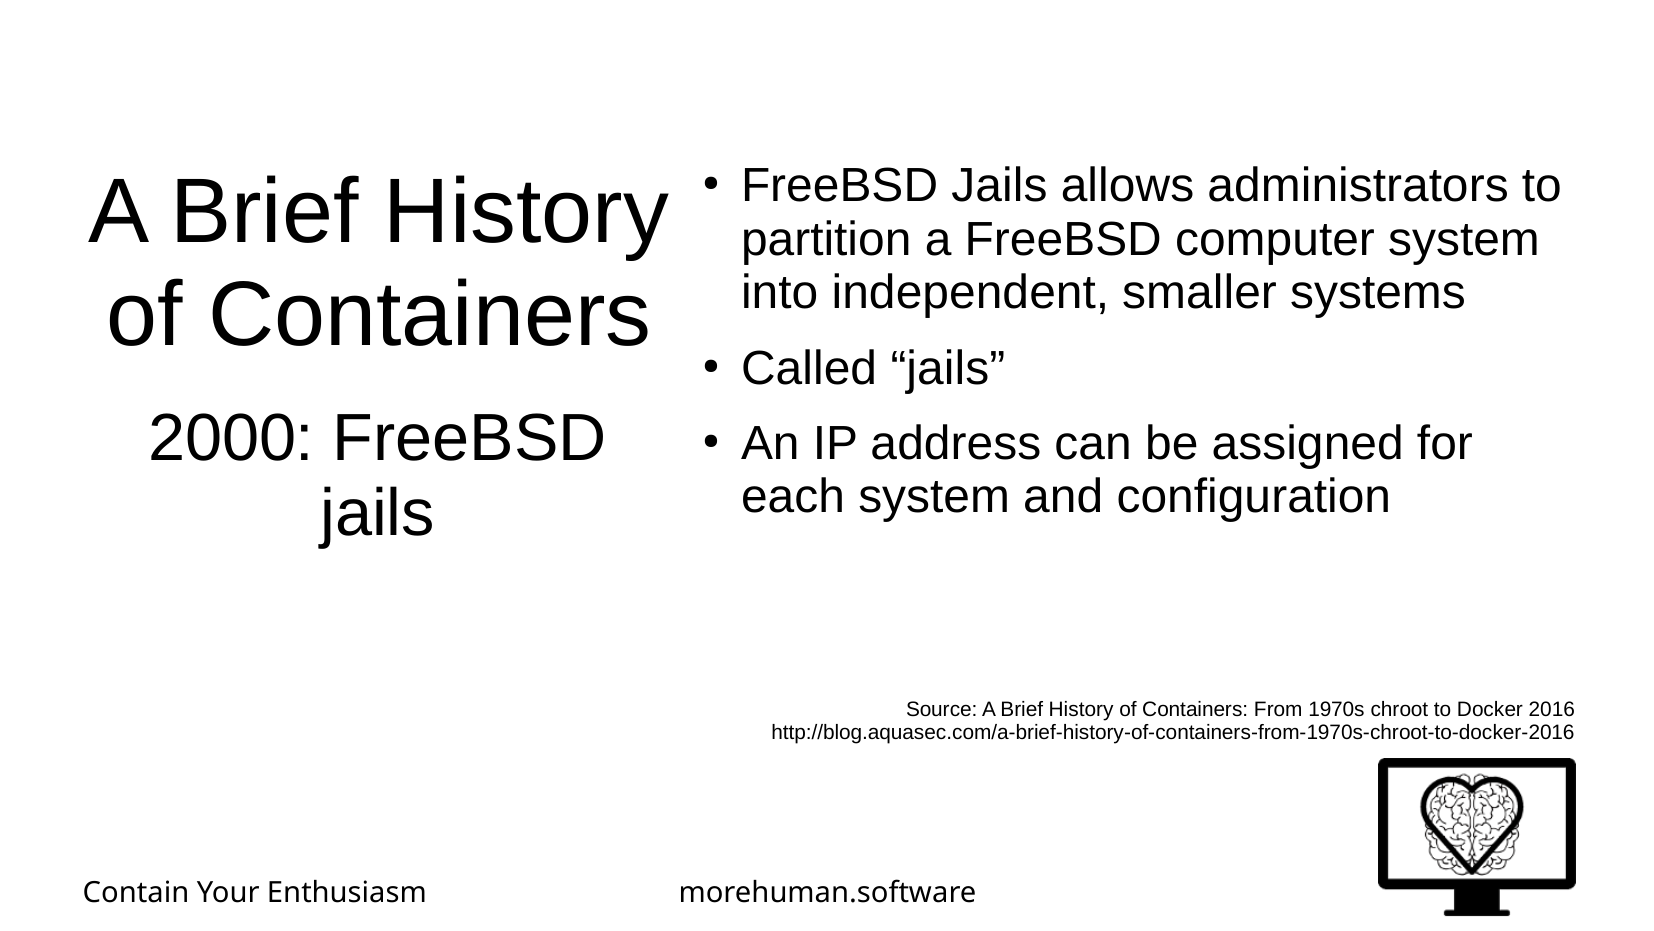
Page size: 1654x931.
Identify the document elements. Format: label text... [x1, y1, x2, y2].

text_box Source: A Brief History of Containers: From 1970s chroot to Docker 2016 http://blog.aquasec.com/a-brief-history-of-containers-from-1970s-chroot-to-docker-2016 [734, 689, 1590, 775]
text_box 2000: FreeBSD jails [81, 400, 674, 705]
picture [1378, 775, 1576, 925]
title A Brief History of Containers [83, 154, 676, 371]
list FreeBSD Jails allows administrators to partition a FreeBSD computer system into independent, smaller systems Called “jails” An IP address can be assigned for each system and configuration [690, 157, 1572, 533]
